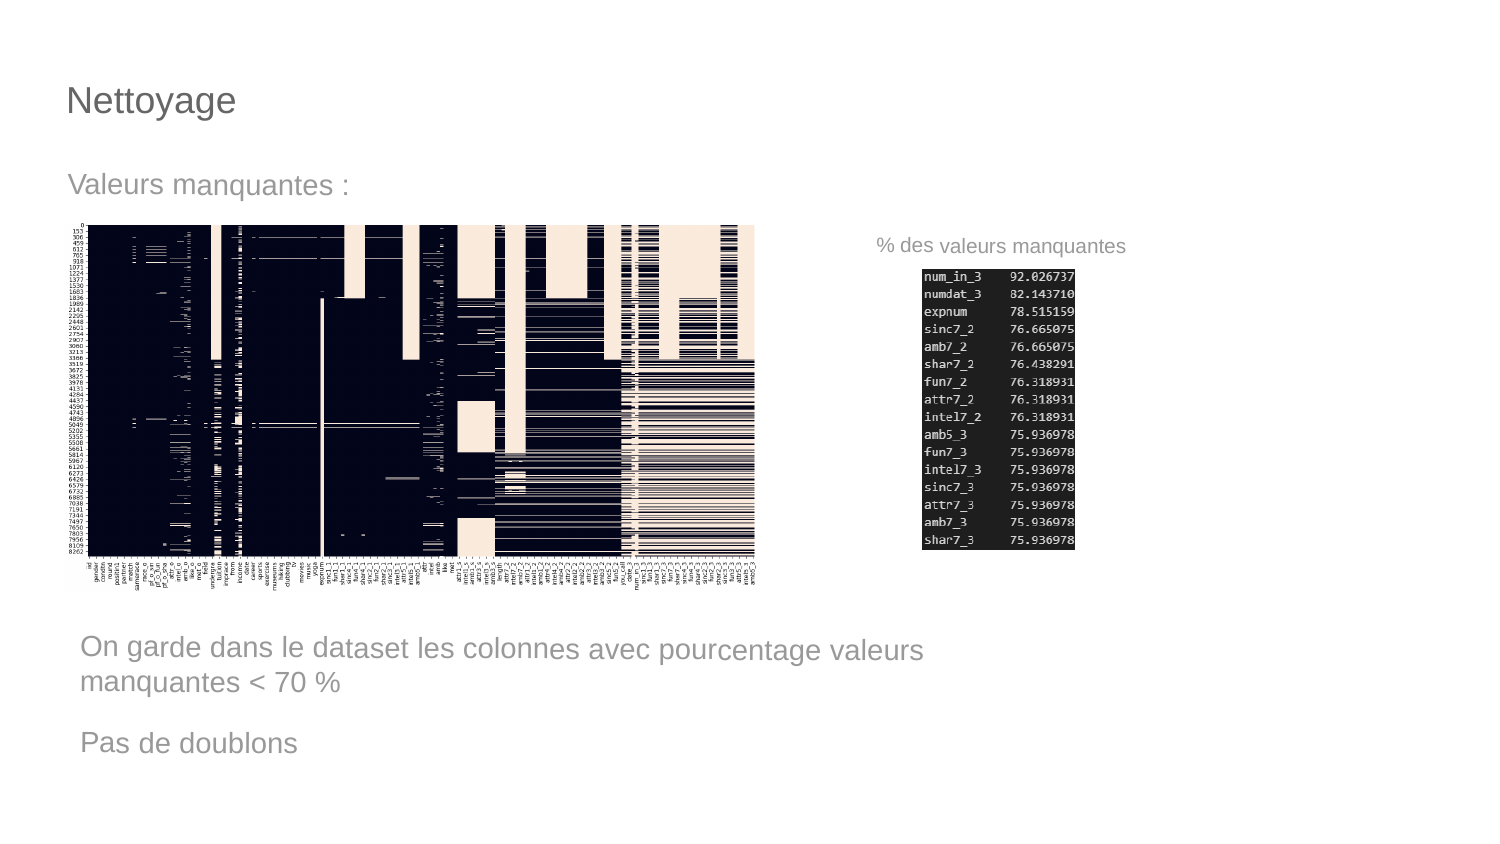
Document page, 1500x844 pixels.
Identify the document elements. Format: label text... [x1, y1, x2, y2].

list Pas de doublons [65, 716, 320, 768]
list On garde dans le dataset les colonnes avec pourcentage valeurs manquantes < 70 % [64, 620, 1046, 706]
title Nettoyage [51, 61, 296, 142]
list % des valeurs manquantes [861, 224, 1164, 273]
picture [64, 218, 760, 594]
picture [922, 271, 1075, 550]
list Valeurs manquantes : [52, 157, 402, 229]
